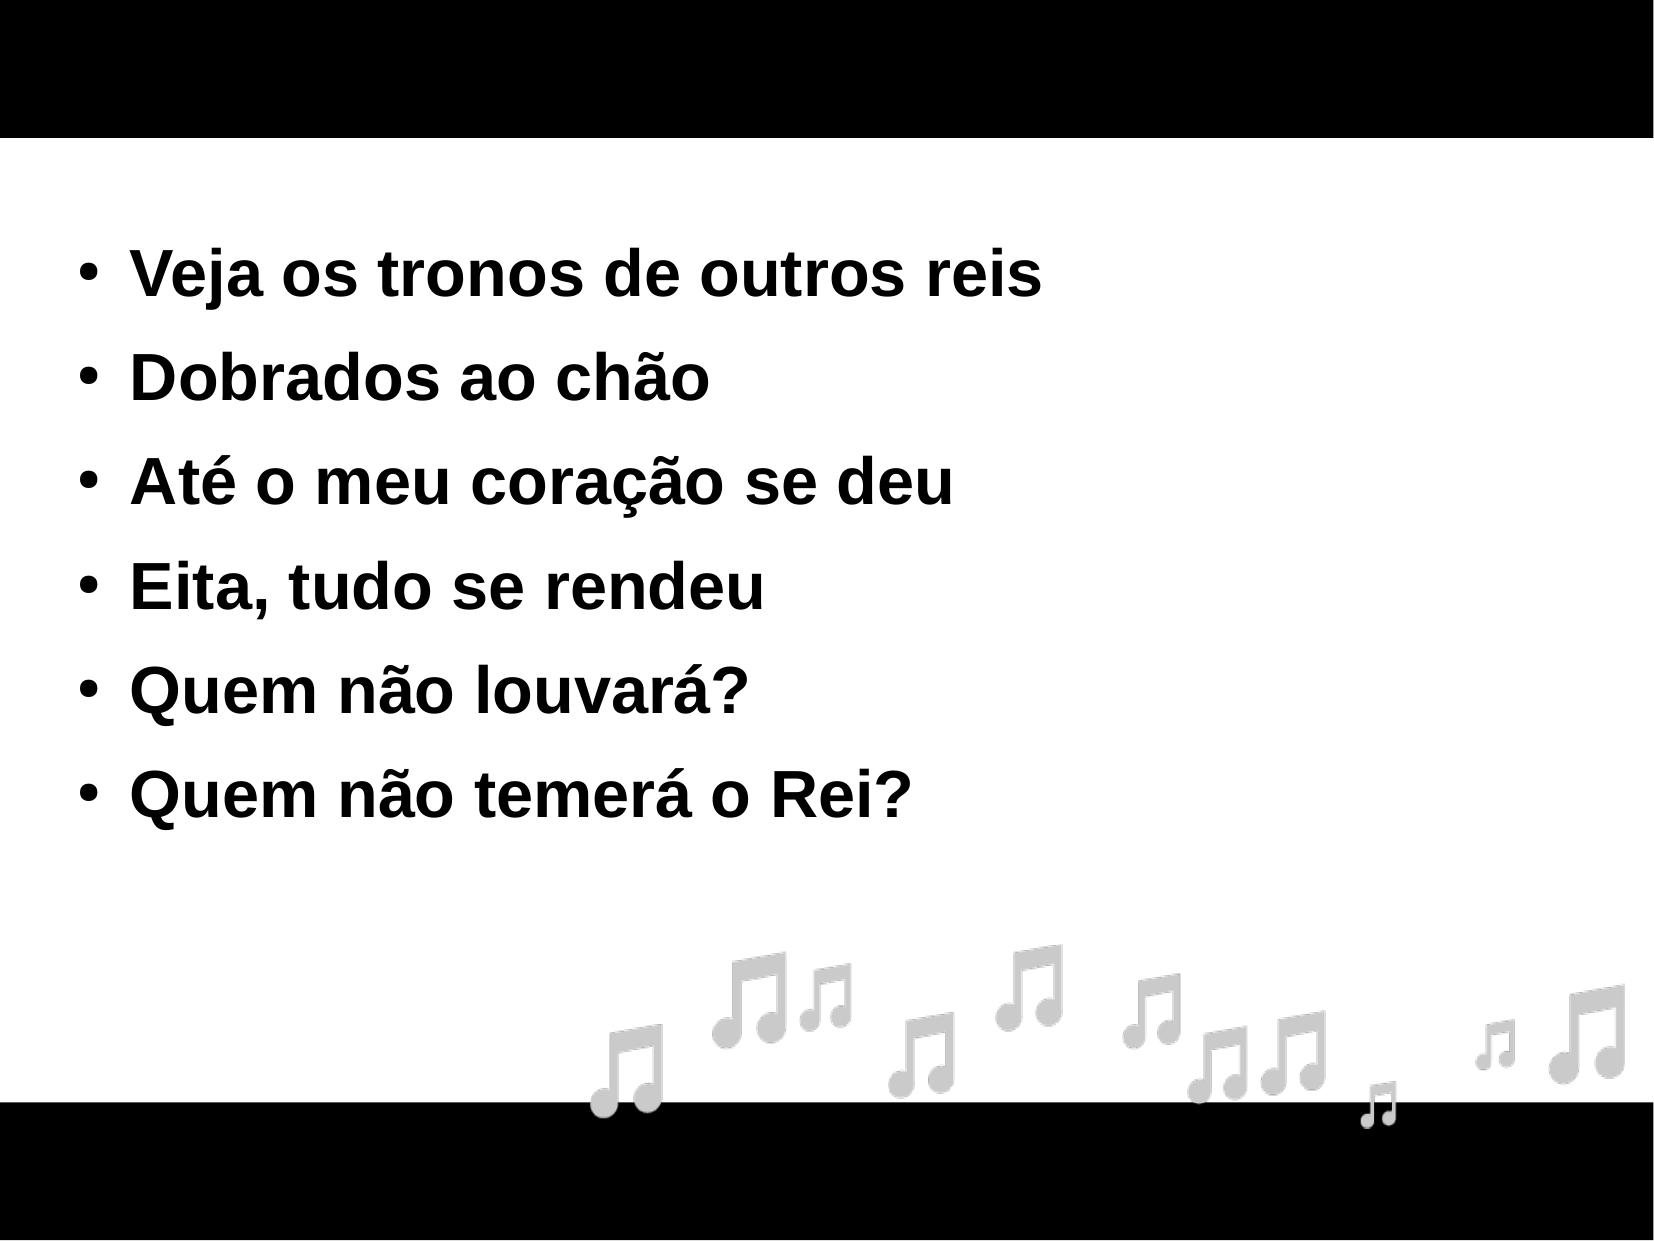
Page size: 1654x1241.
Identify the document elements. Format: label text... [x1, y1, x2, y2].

list Veja os tronos de outros reis Dobrados ao chão Até o meu coração se deu Eita, tudo se rendeu Quem não louvará? Quem não temerá o Rei? [59, 236, 1595, 1024]
